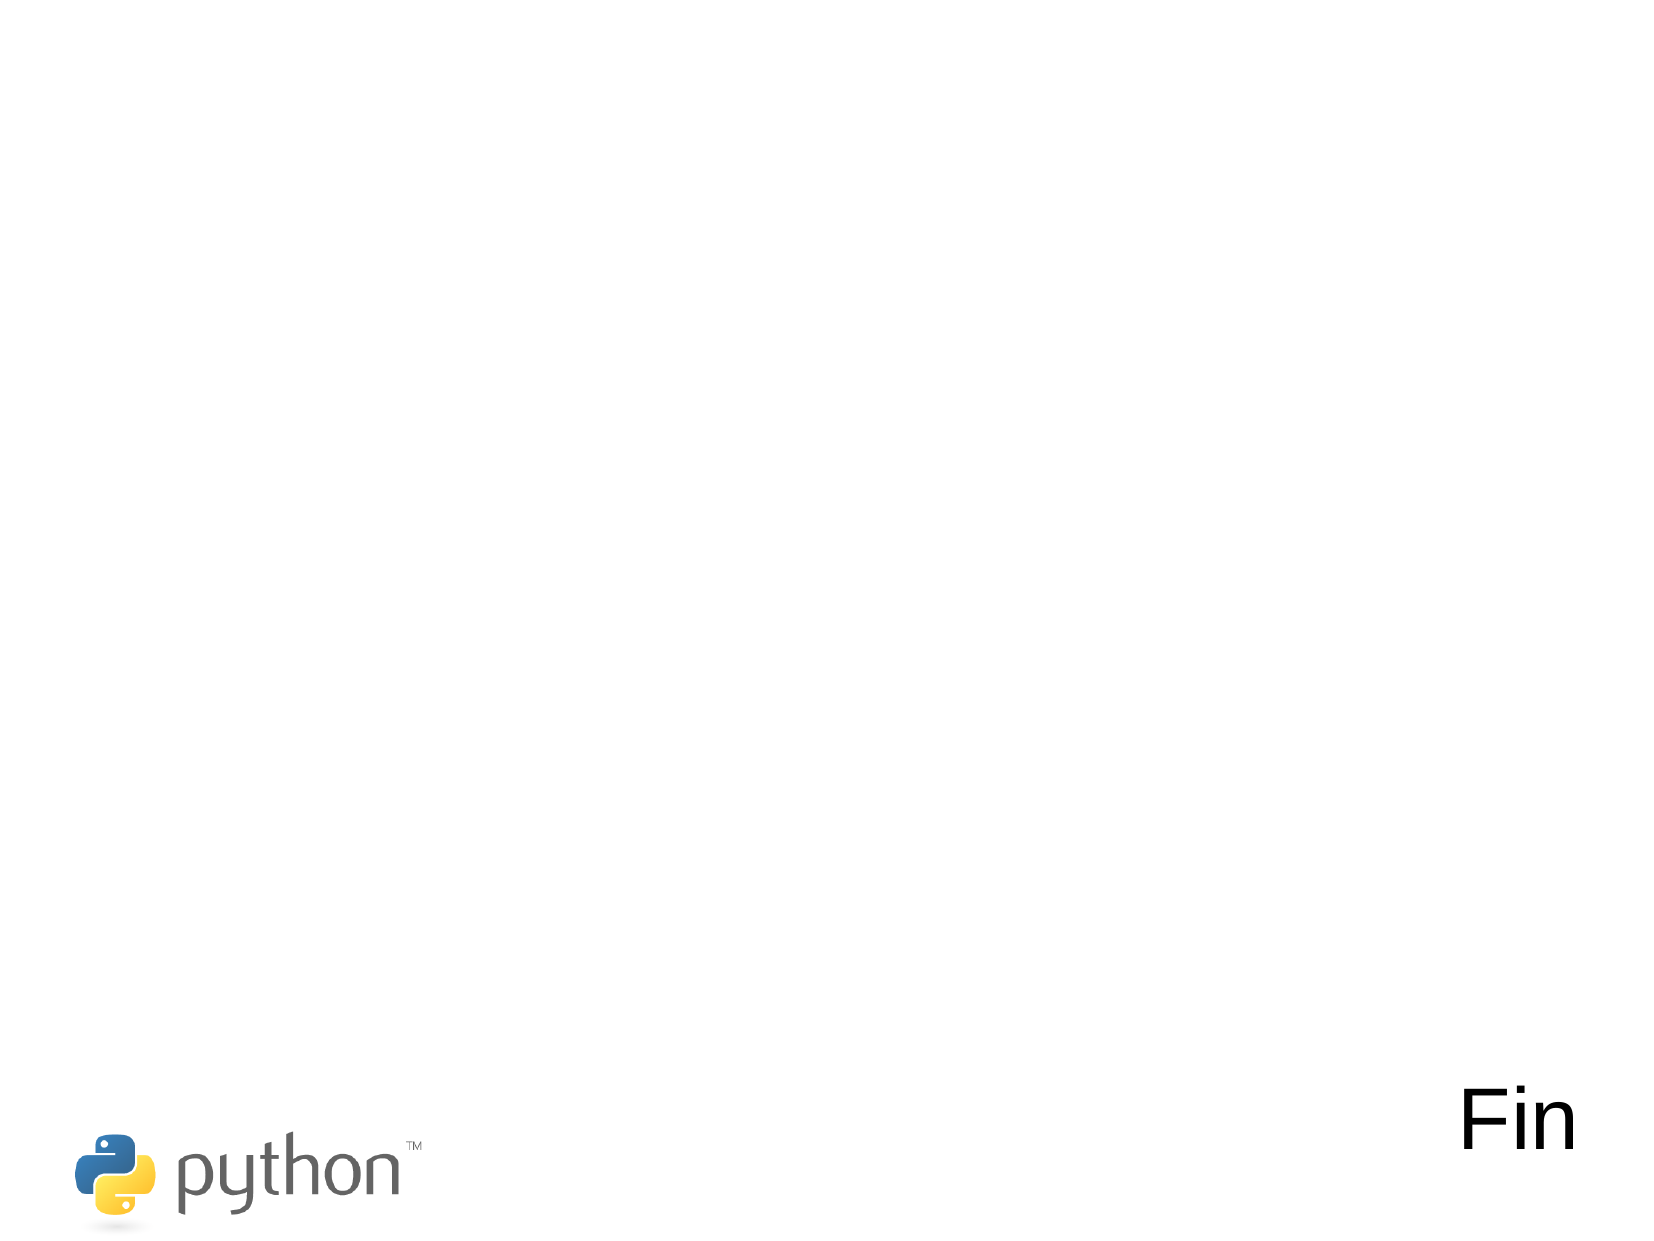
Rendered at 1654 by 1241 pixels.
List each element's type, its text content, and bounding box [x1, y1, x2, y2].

picture [17, 1110, 455, 1241]
text_box Fin [1443, 1062, 1595, 1176]
